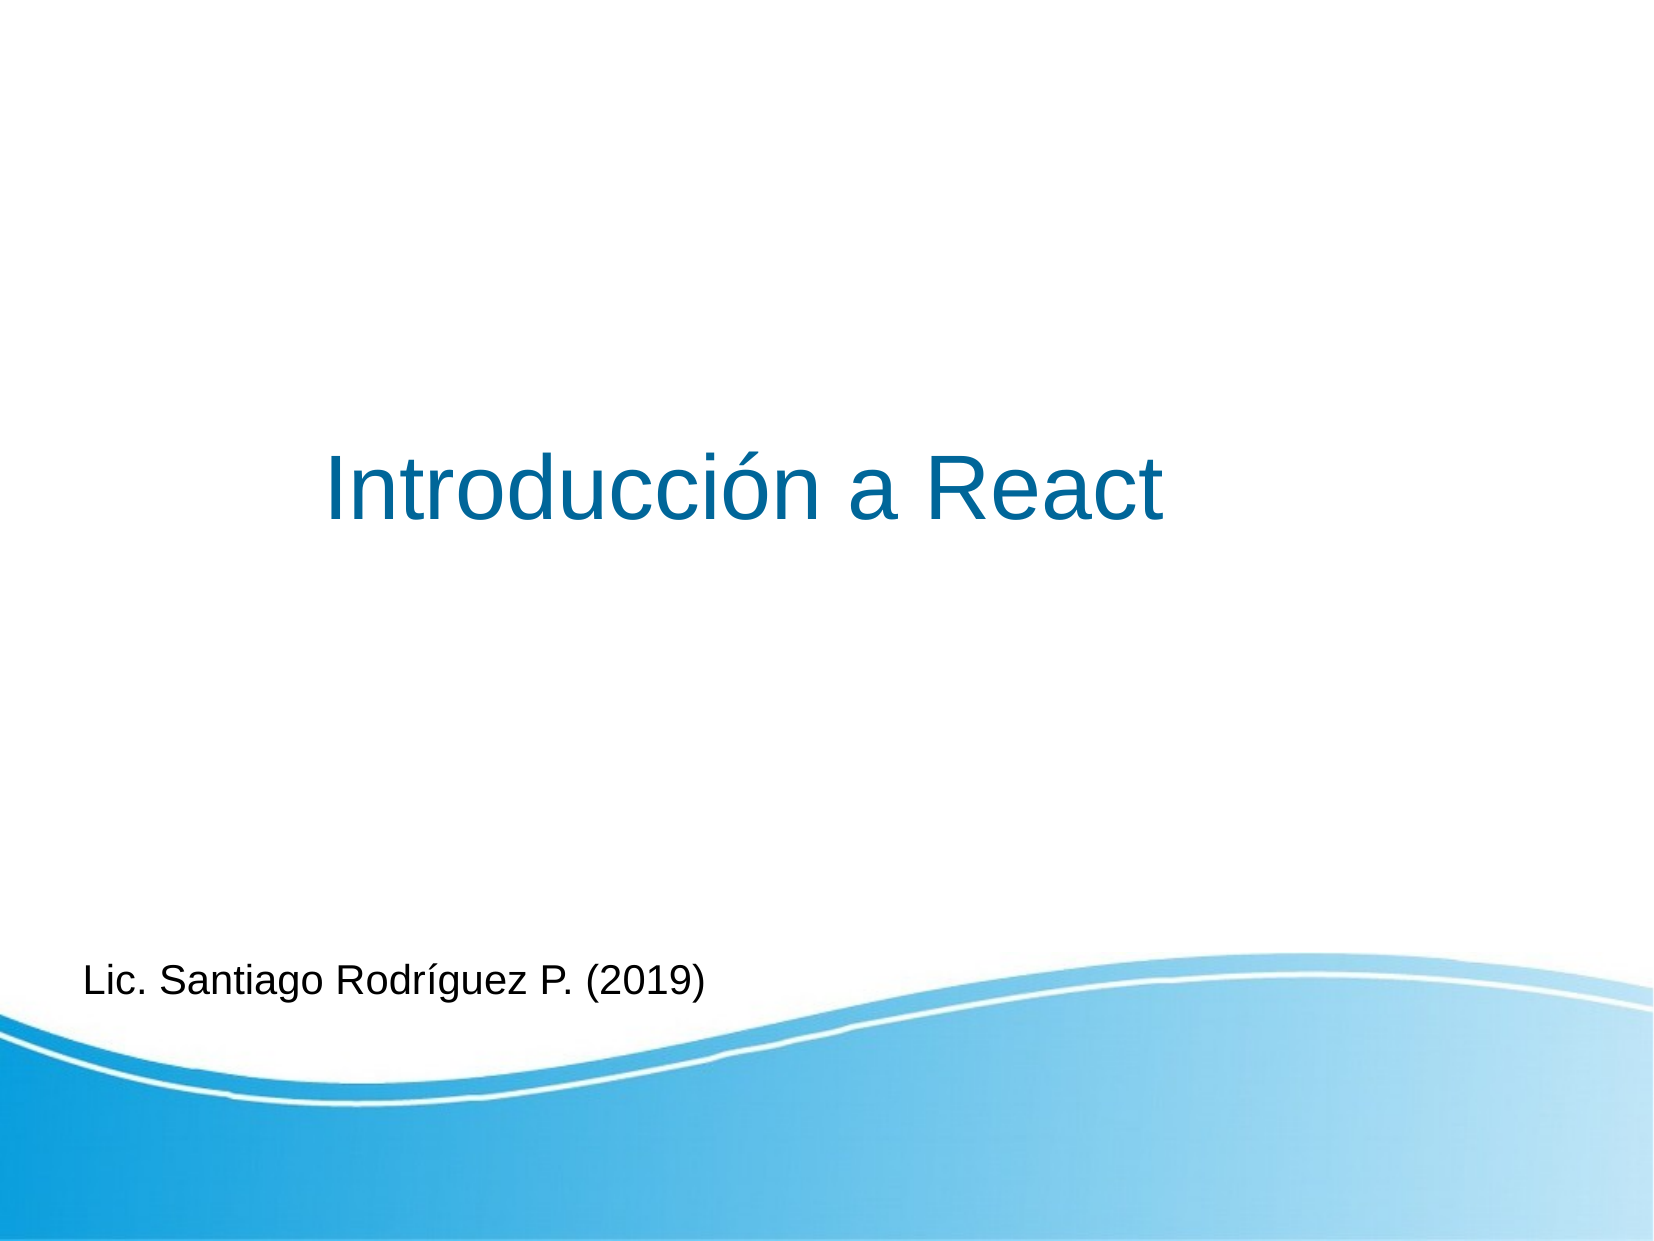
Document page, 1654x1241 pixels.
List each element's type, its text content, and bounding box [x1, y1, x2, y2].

title Introducción a React [0, 384, 1489, 592]
picture [0, 952, 1654, 1241]
subtitle Lic. Santiago Rodríguez P. (2019) [82, 956, 721, 1004]
